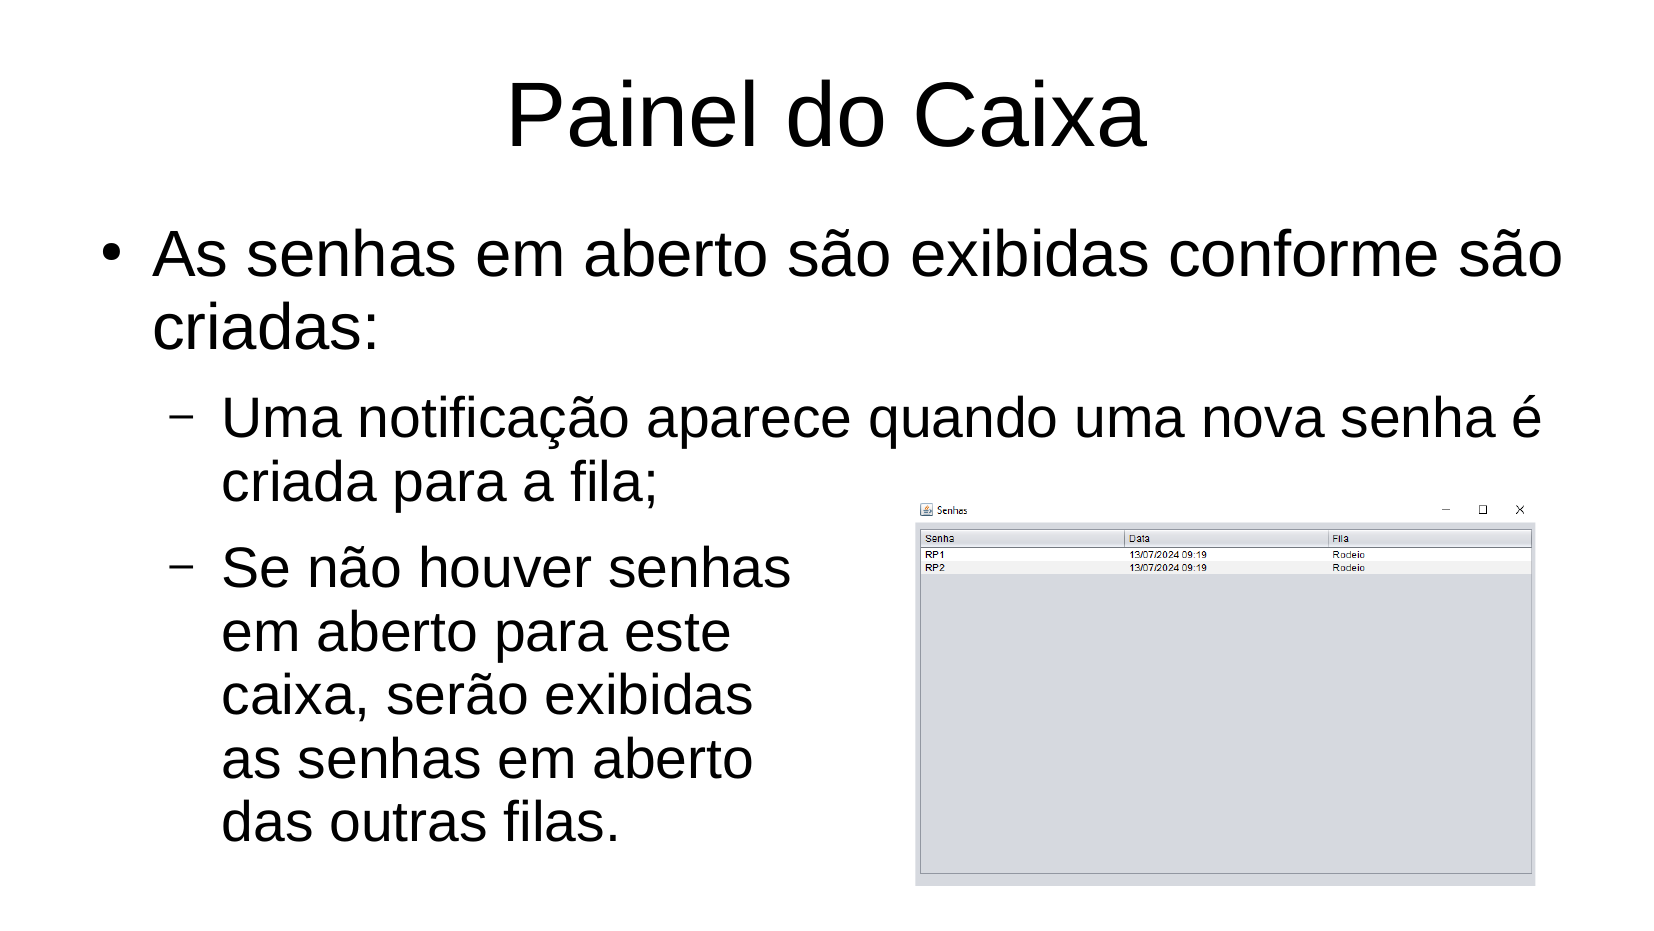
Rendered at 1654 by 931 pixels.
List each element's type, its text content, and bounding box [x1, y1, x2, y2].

list As senhas em aberto são exibidas conforme são criadas: Uma notificação aparece quando uma nova senha é criada para a fila; Se não houver senhas em aberto para este caixa, serão exibidas as senhas em aberto das outras filas. [82, 217, 1571, 857]
picture [915, 501, 1536, 886]
title Painel do Caixa [82, 37, 1571, 193]
